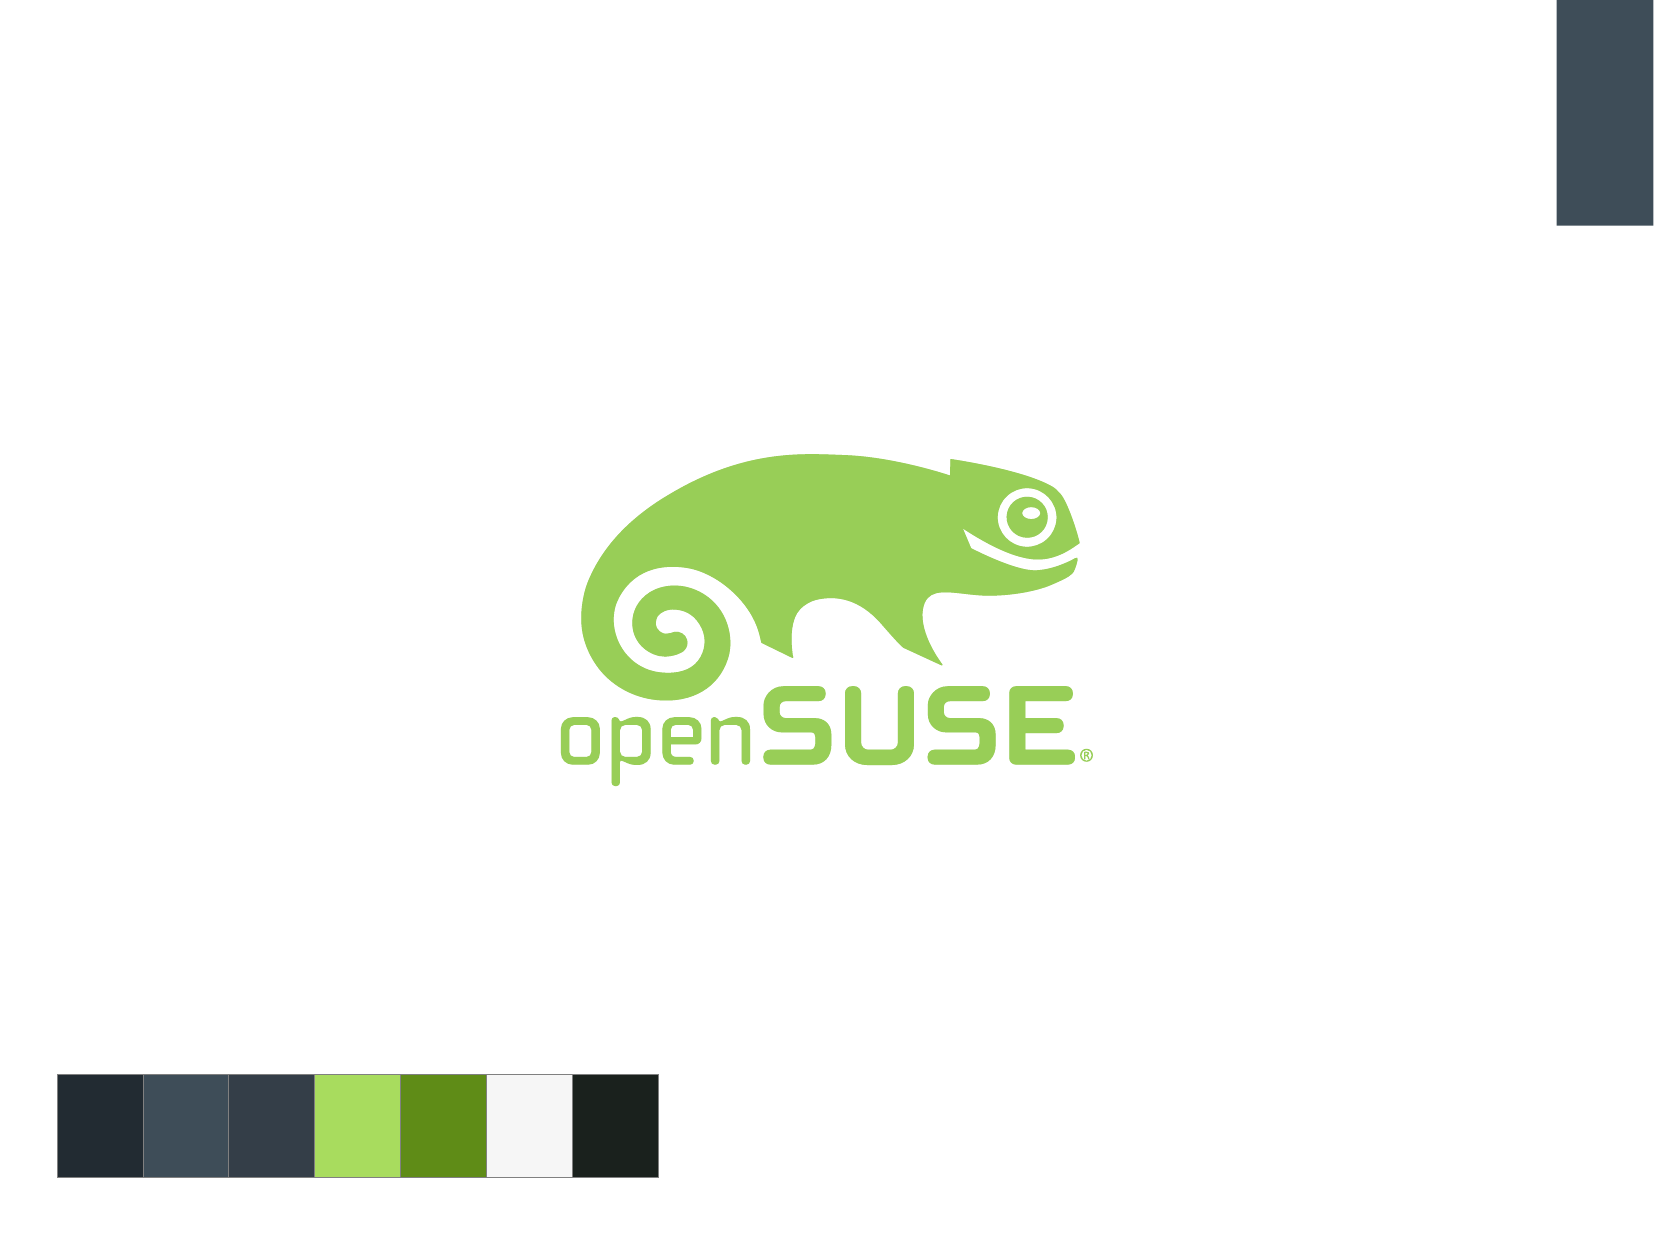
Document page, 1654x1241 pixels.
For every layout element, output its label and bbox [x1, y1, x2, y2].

text_box [57, 1074, 659, 1178]
